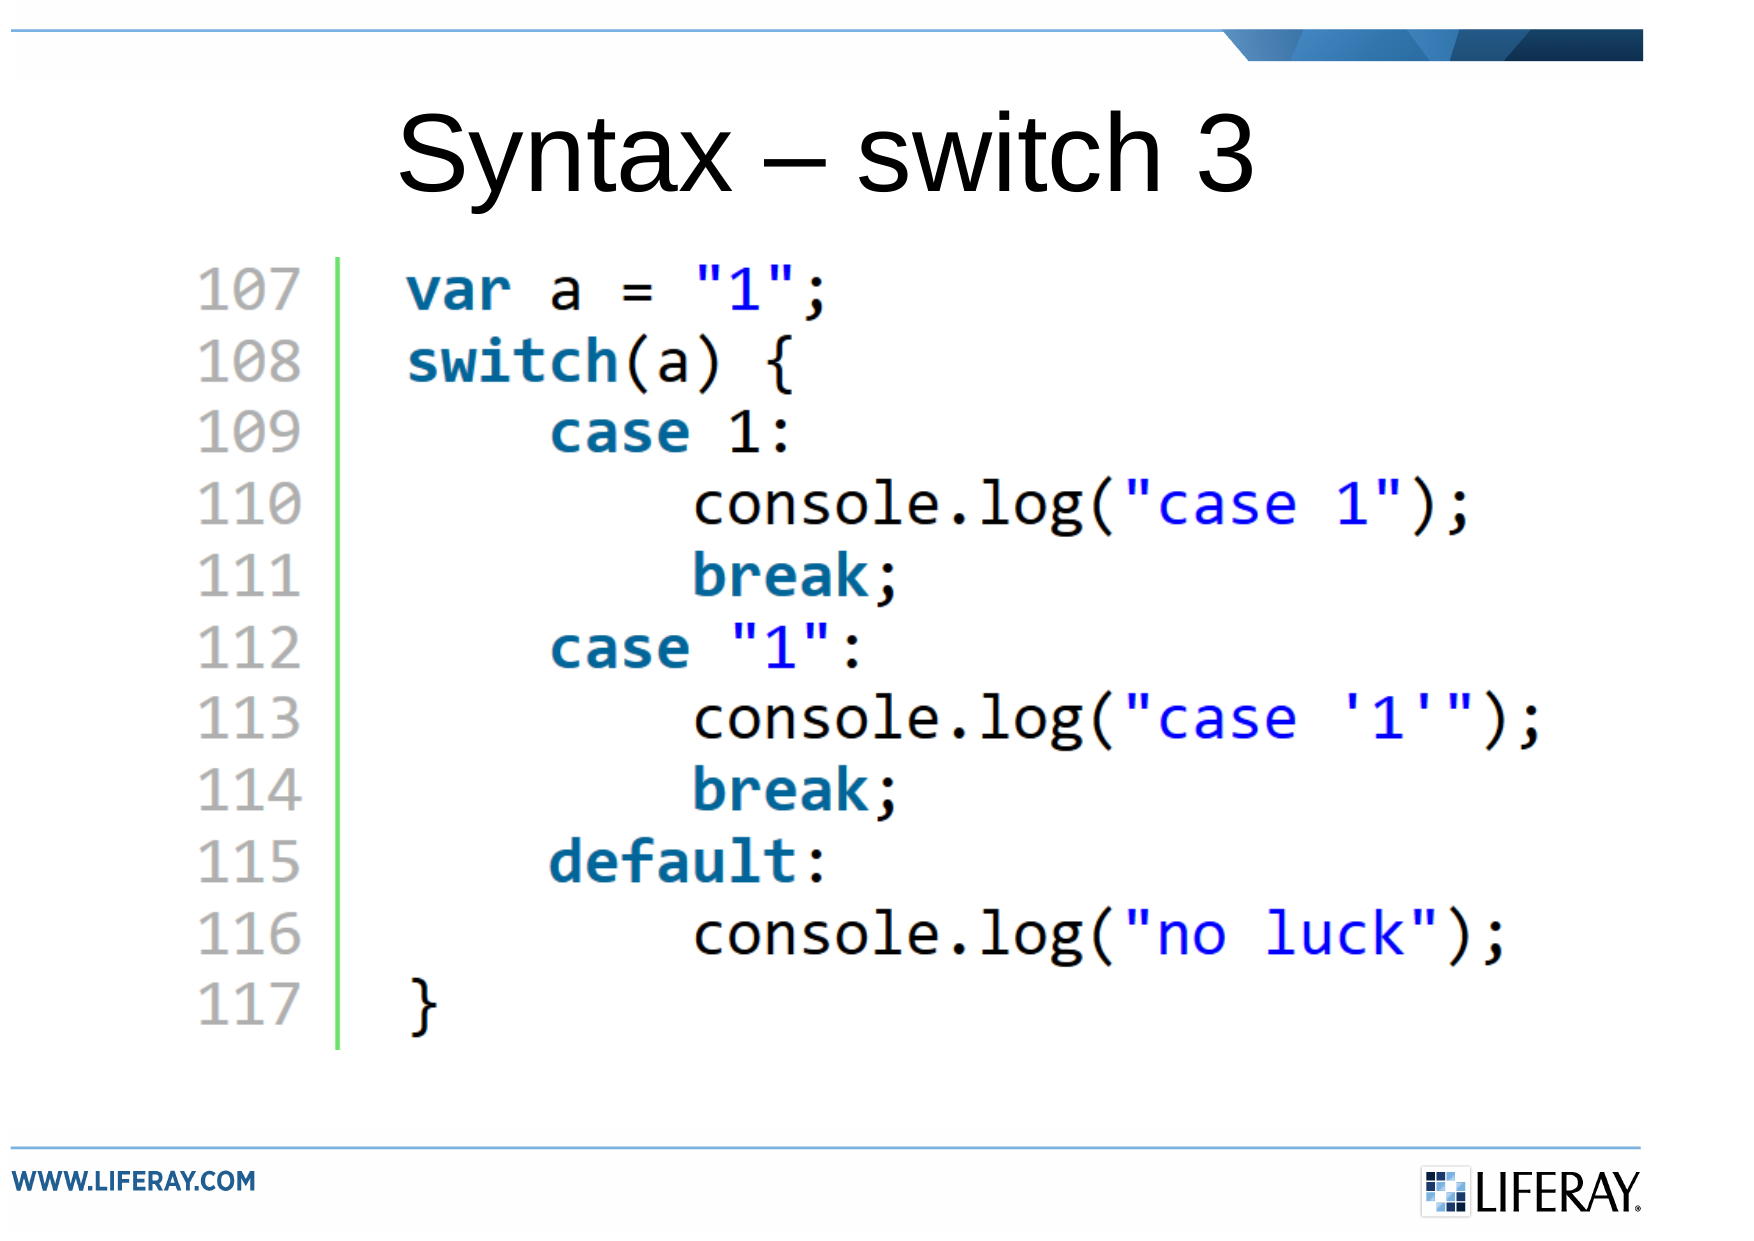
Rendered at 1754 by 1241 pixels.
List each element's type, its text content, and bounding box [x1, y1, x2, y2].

picture [187, 257, 1547, 1051]
title Syntax – switch 3 [82, 49, 1571, 257]
picture [11, 0, 1644, 84]
picture [9, 1124, 1642, 1234]
